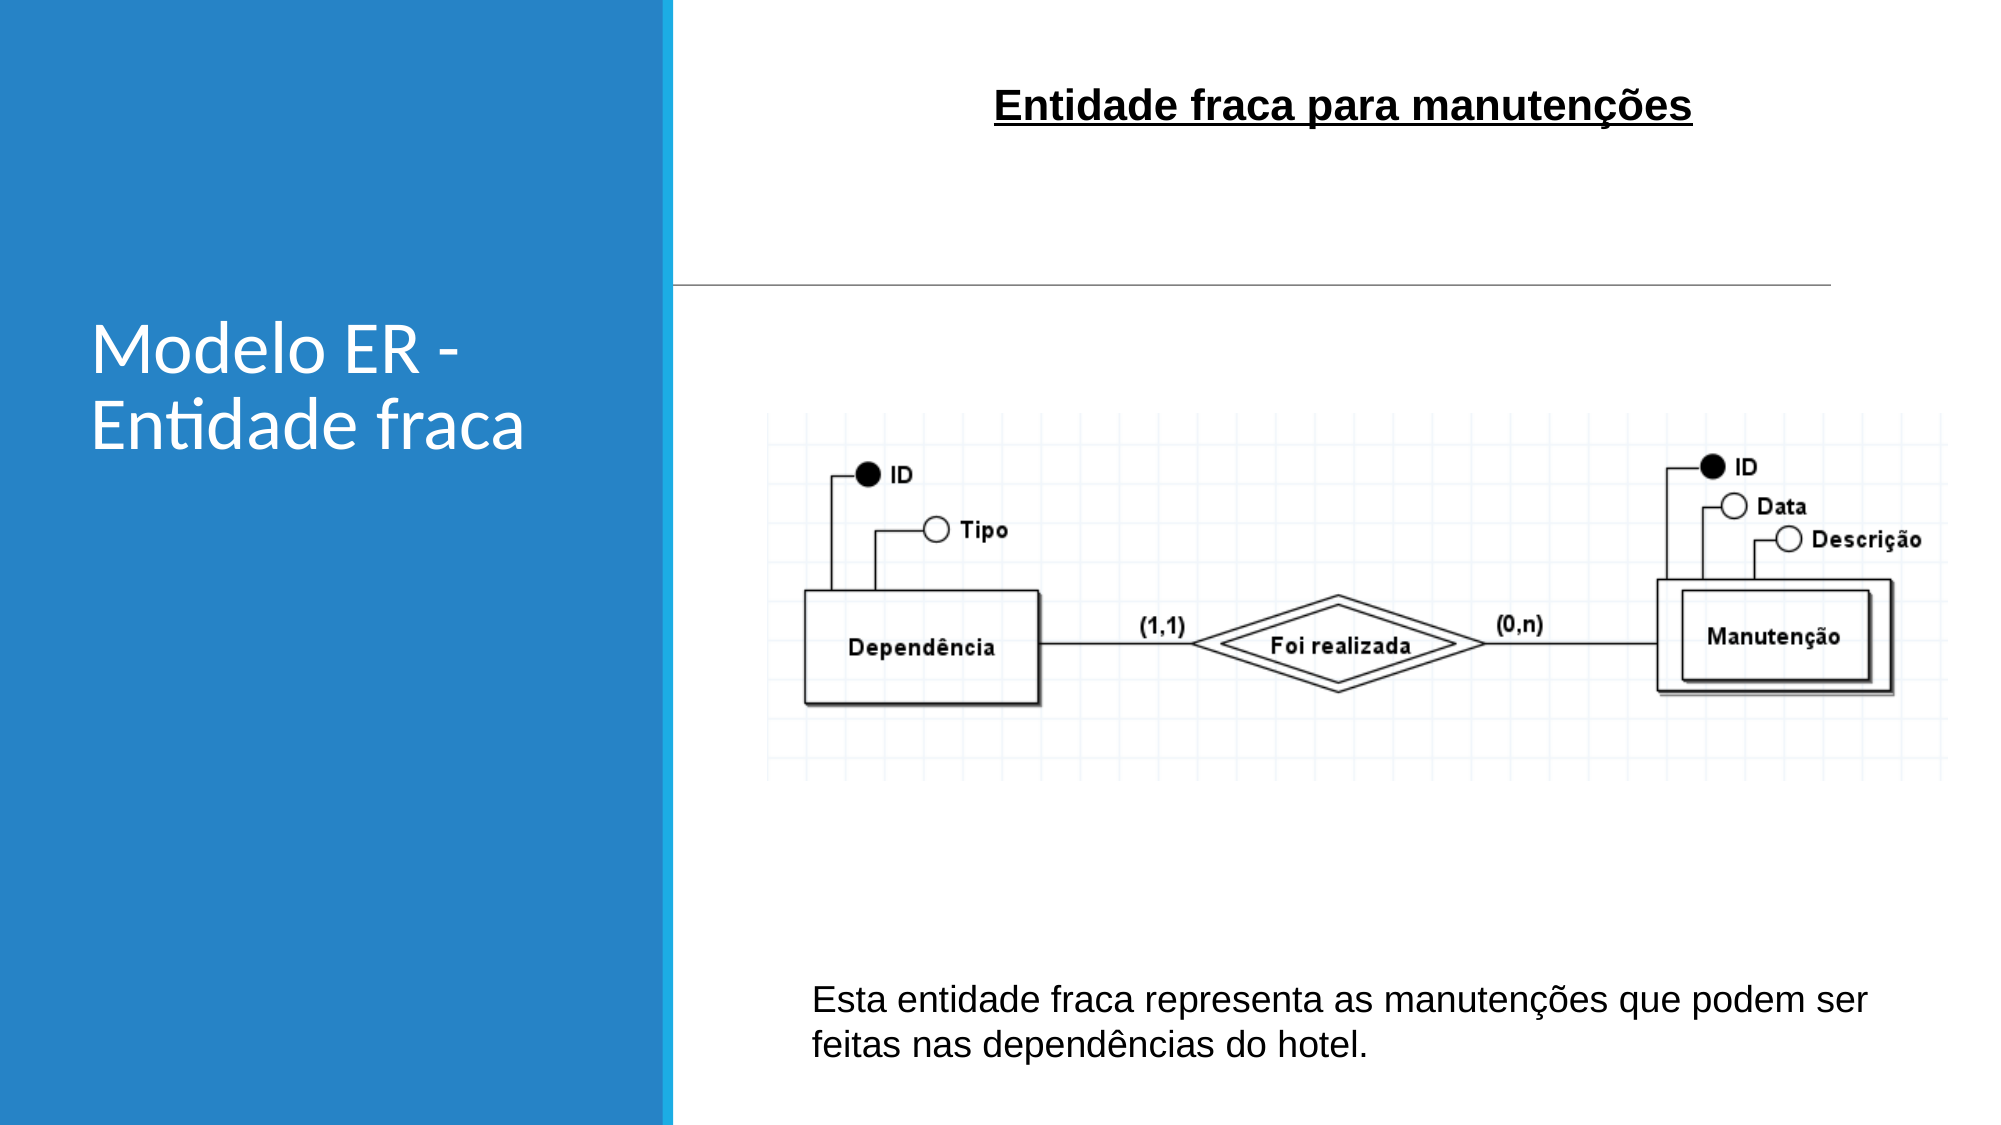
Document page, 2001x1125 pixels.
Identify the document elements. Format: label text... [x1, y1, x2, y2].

text_box Entidade fraca para manutenções [767, 58, 1920, 148]
text_box Esta entidade fraca representa as manutenções que podem ser feitas nas dependências do hotel. [797, 967, 1920, 1093]
text_box Modelo ER - Entidade fraca [75, 97, 600, 473]
picture [767, 413, 1948, 781]
